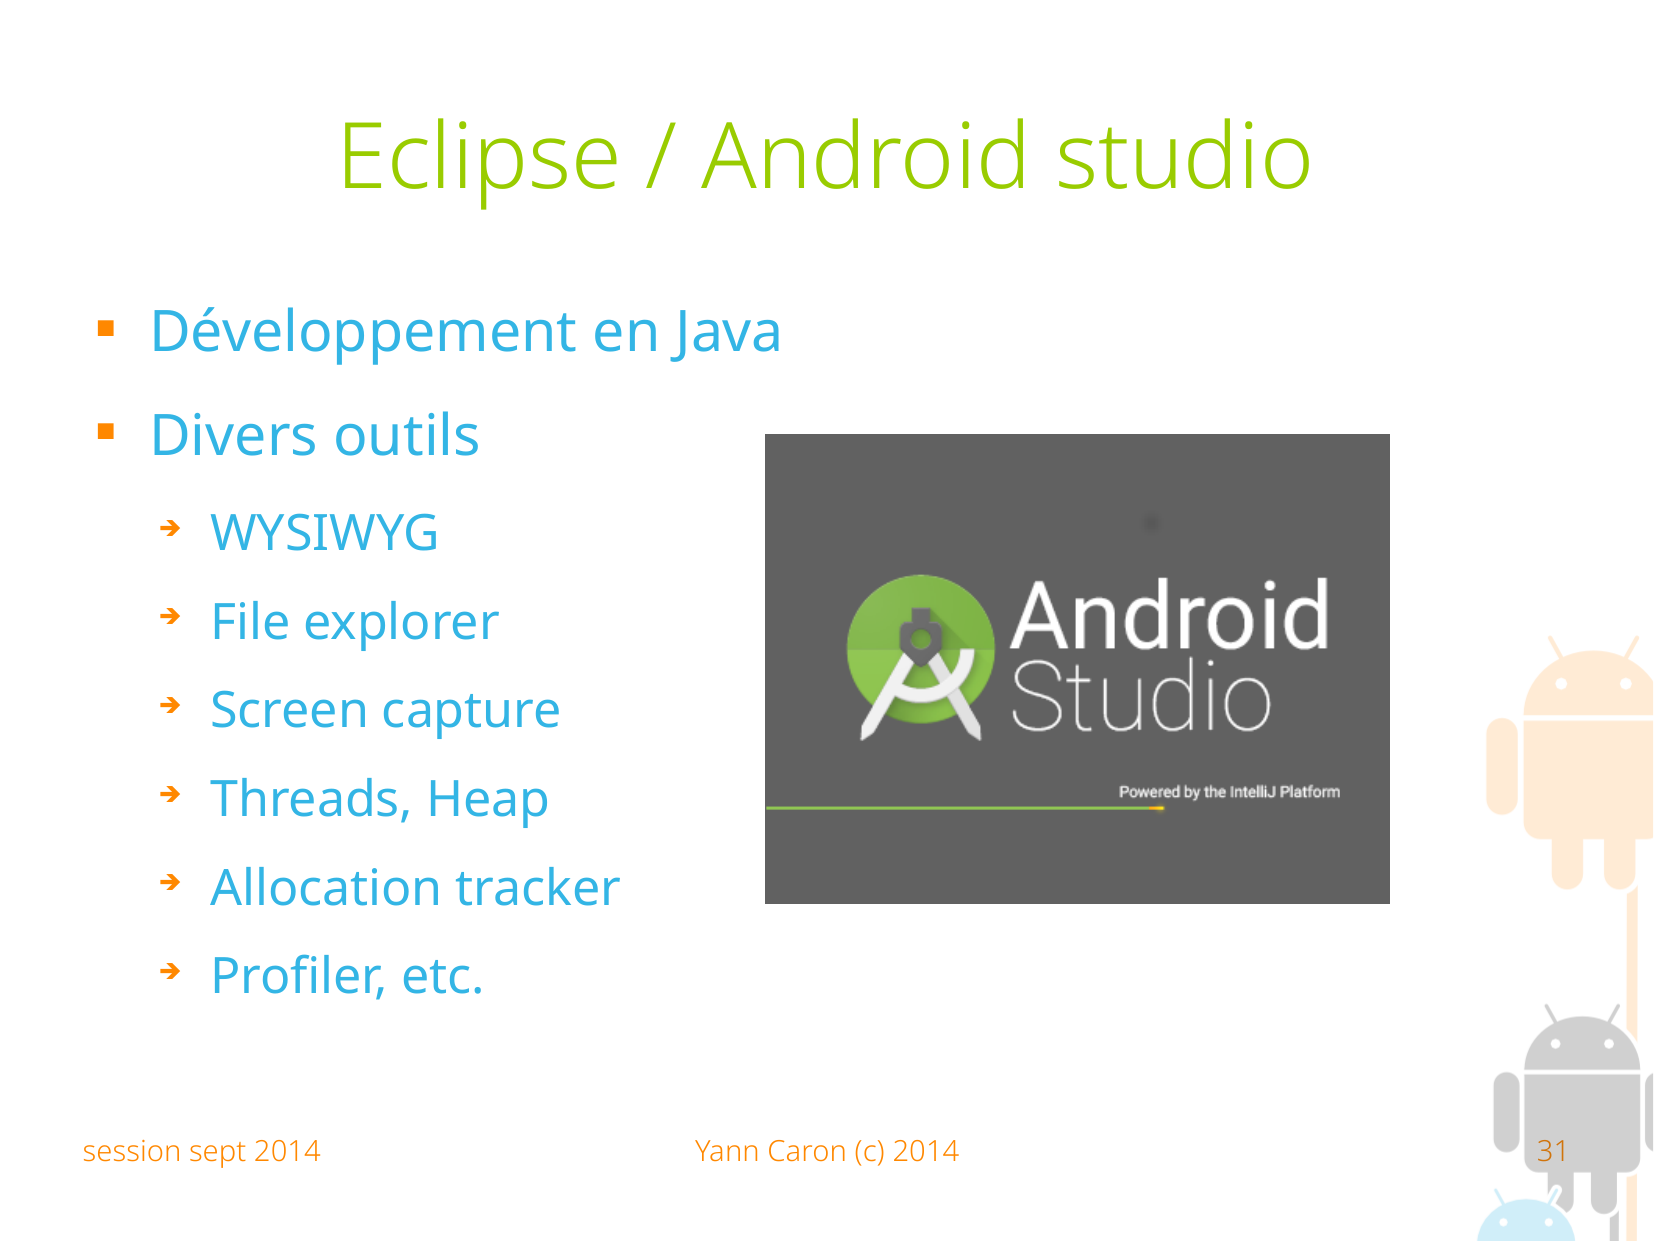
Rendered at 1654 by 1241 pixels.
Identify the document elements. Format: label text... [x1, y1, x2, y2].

picture [240, 423, 1654, 1241]
list Développement en Java Divers outils WYSIWYG File explorer Screen capture Threads, Heap Allocation tracker Profiler, etc. [82, 290, 809, 1010]
title Eclipse / Android studio [82, 49, 1571, 257]
